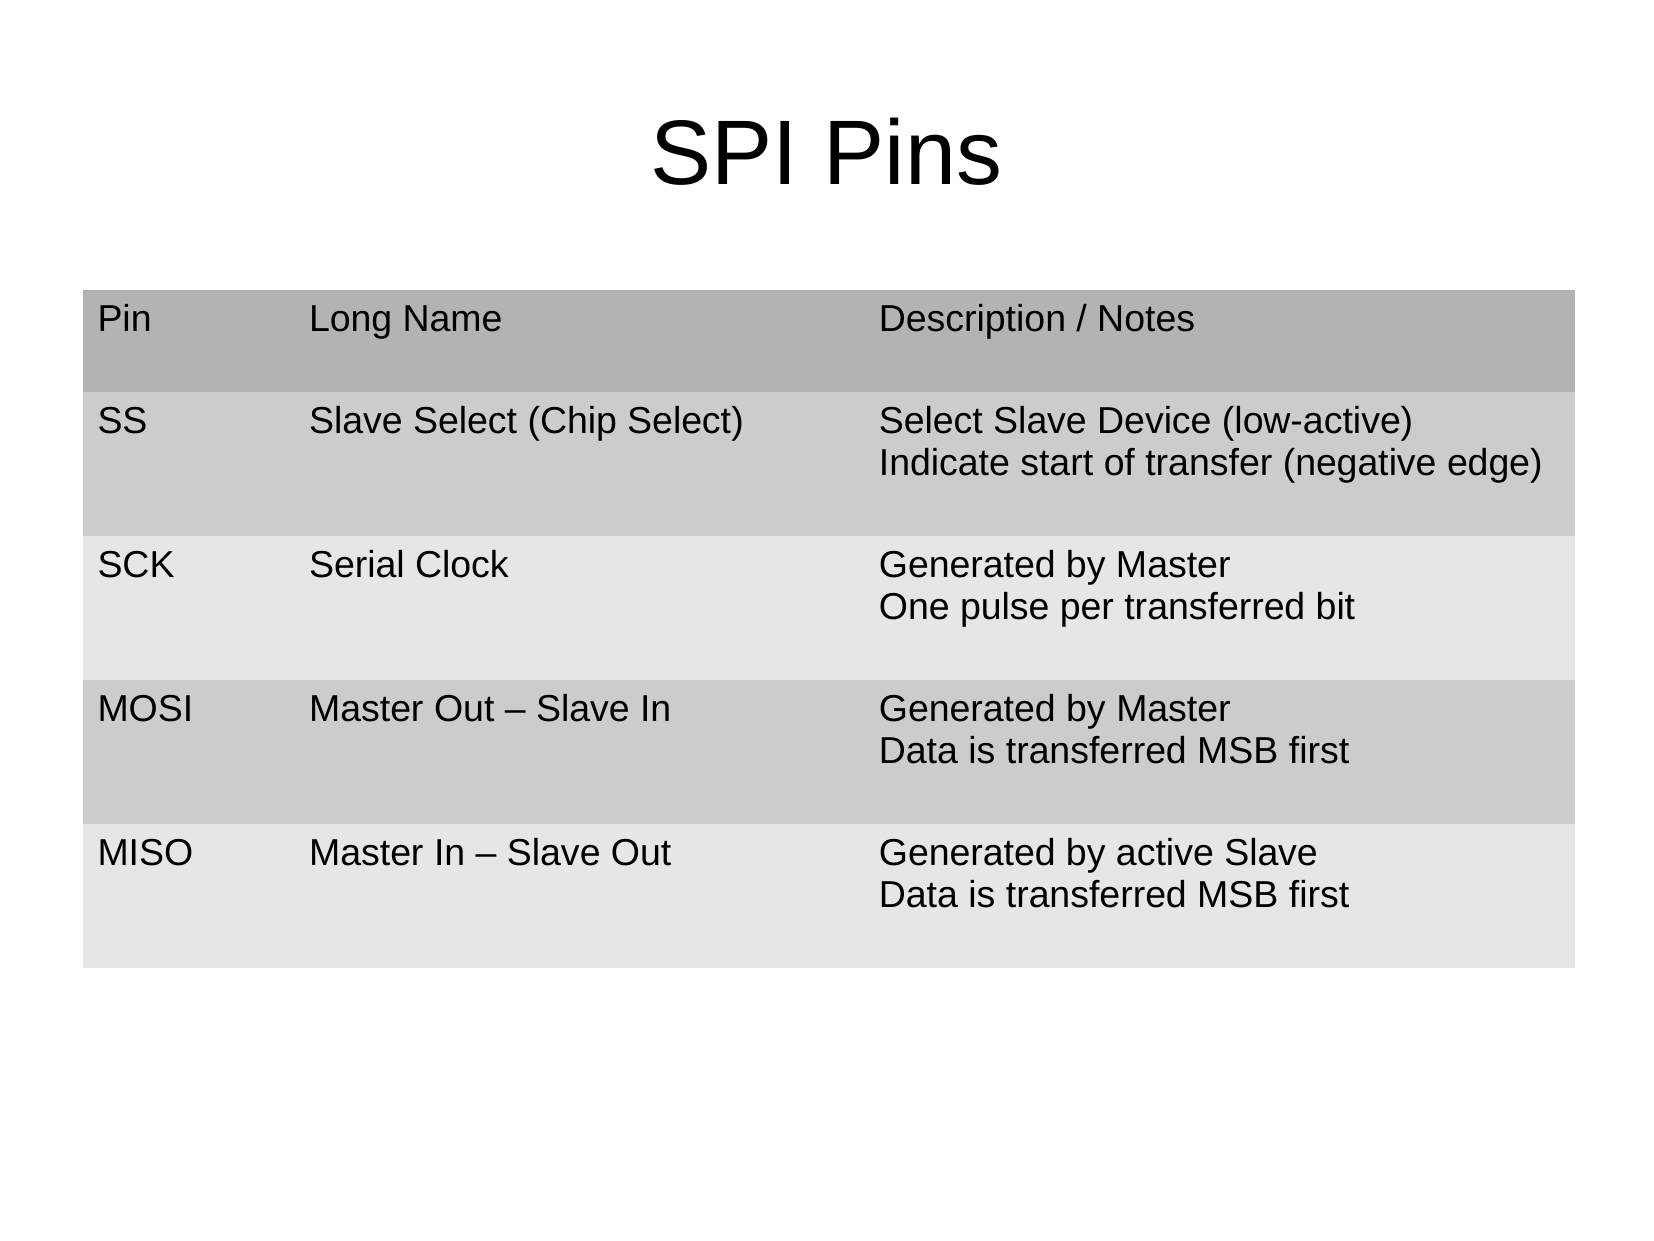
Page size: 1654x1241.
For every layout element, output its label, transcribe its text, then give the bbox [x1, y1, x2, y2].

table_header Long Name [294, 290, 864, 392]
table_cell Generated by active Slave Data is transferred MSB first [864, 824, 1575, 968]
table_cell MOSI [83, 680, 294, 824]
table_cell Master In – Slave Out [294, 824, 864, 968]
table_cell SS [83, 392, 294, 536]
table_cell Master Out – Slave In [294, 680, 864, 824]
table_cell Generated by Master One pulse per transferred bit [864, 536, 1575, 680]
table_cell Generated by Master Data is transferred MSB first [864, 680, 1575, 824]
table_header Pin [83, 290, 294, 392]
title SPI Pins [82, 49, 1571, 257]
table_header Description / Notes [864, 290, 1575, 392]
table_cell Serial Clock [294, 536, 864, 680]
table_cell SCK [83, 536, 294, 680]
table_cell Slave Select (Chip Select) [294, 392, 864, 536]
table_cell Select Slave Device (low-active) Indicate start of transfer (negative edge) [864, 392, 1575, 536]
table_cell MISO [83, 824, 294, 968]
